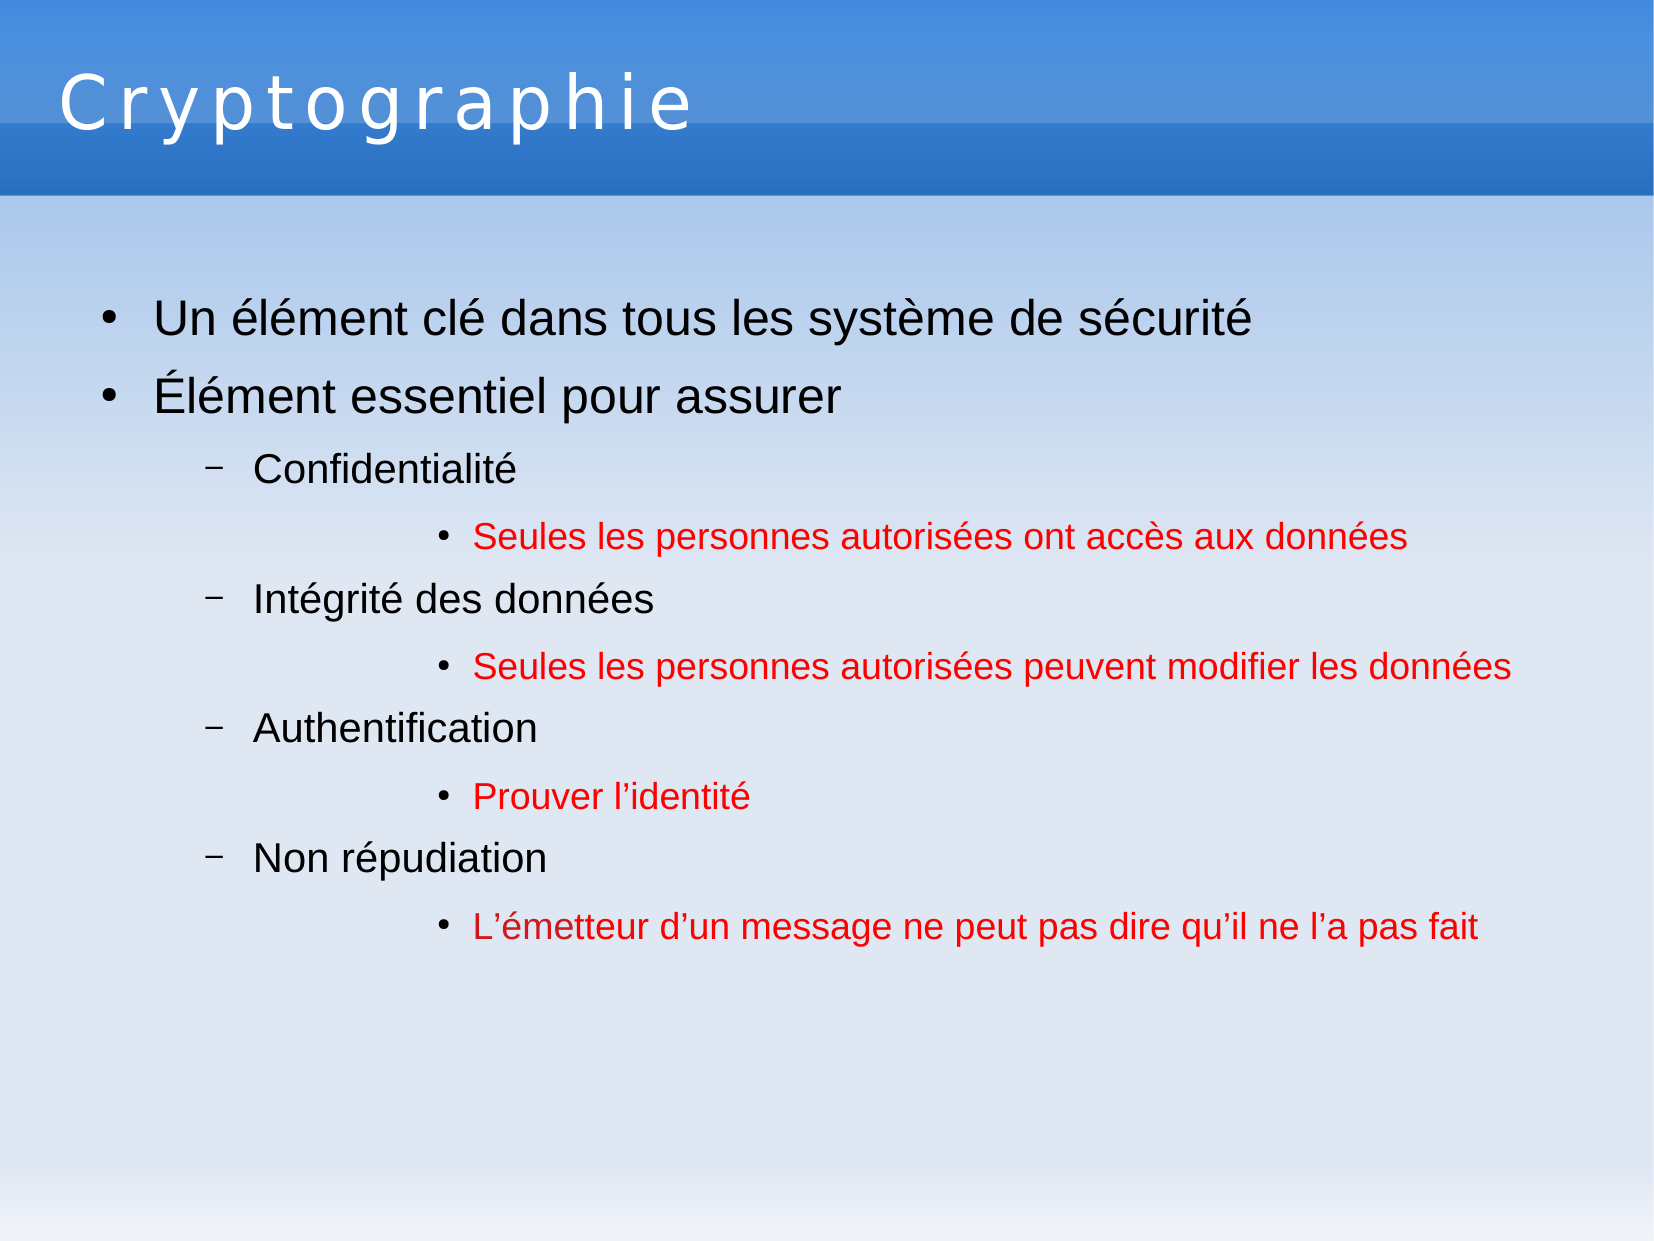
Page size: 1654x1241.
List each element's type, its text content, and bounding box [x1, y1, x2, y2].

picture [0, 0, 1654, 1241]
title Cryptographie [59, 29, 1270, 178]
list Un élément clé dans tous les système de sécurité Élément essentiel pour assurer Confidentialité Seules les personnes autorisées ont accès aux données Intégrité des données Seules les personnes autorisées peuvent modifier les données Authentification Prouver l’identité Non répudiation L’émetteur d’un message ne peut pas dire qu’il ne l’a pas fait [82, 290, 1571, 1109]
